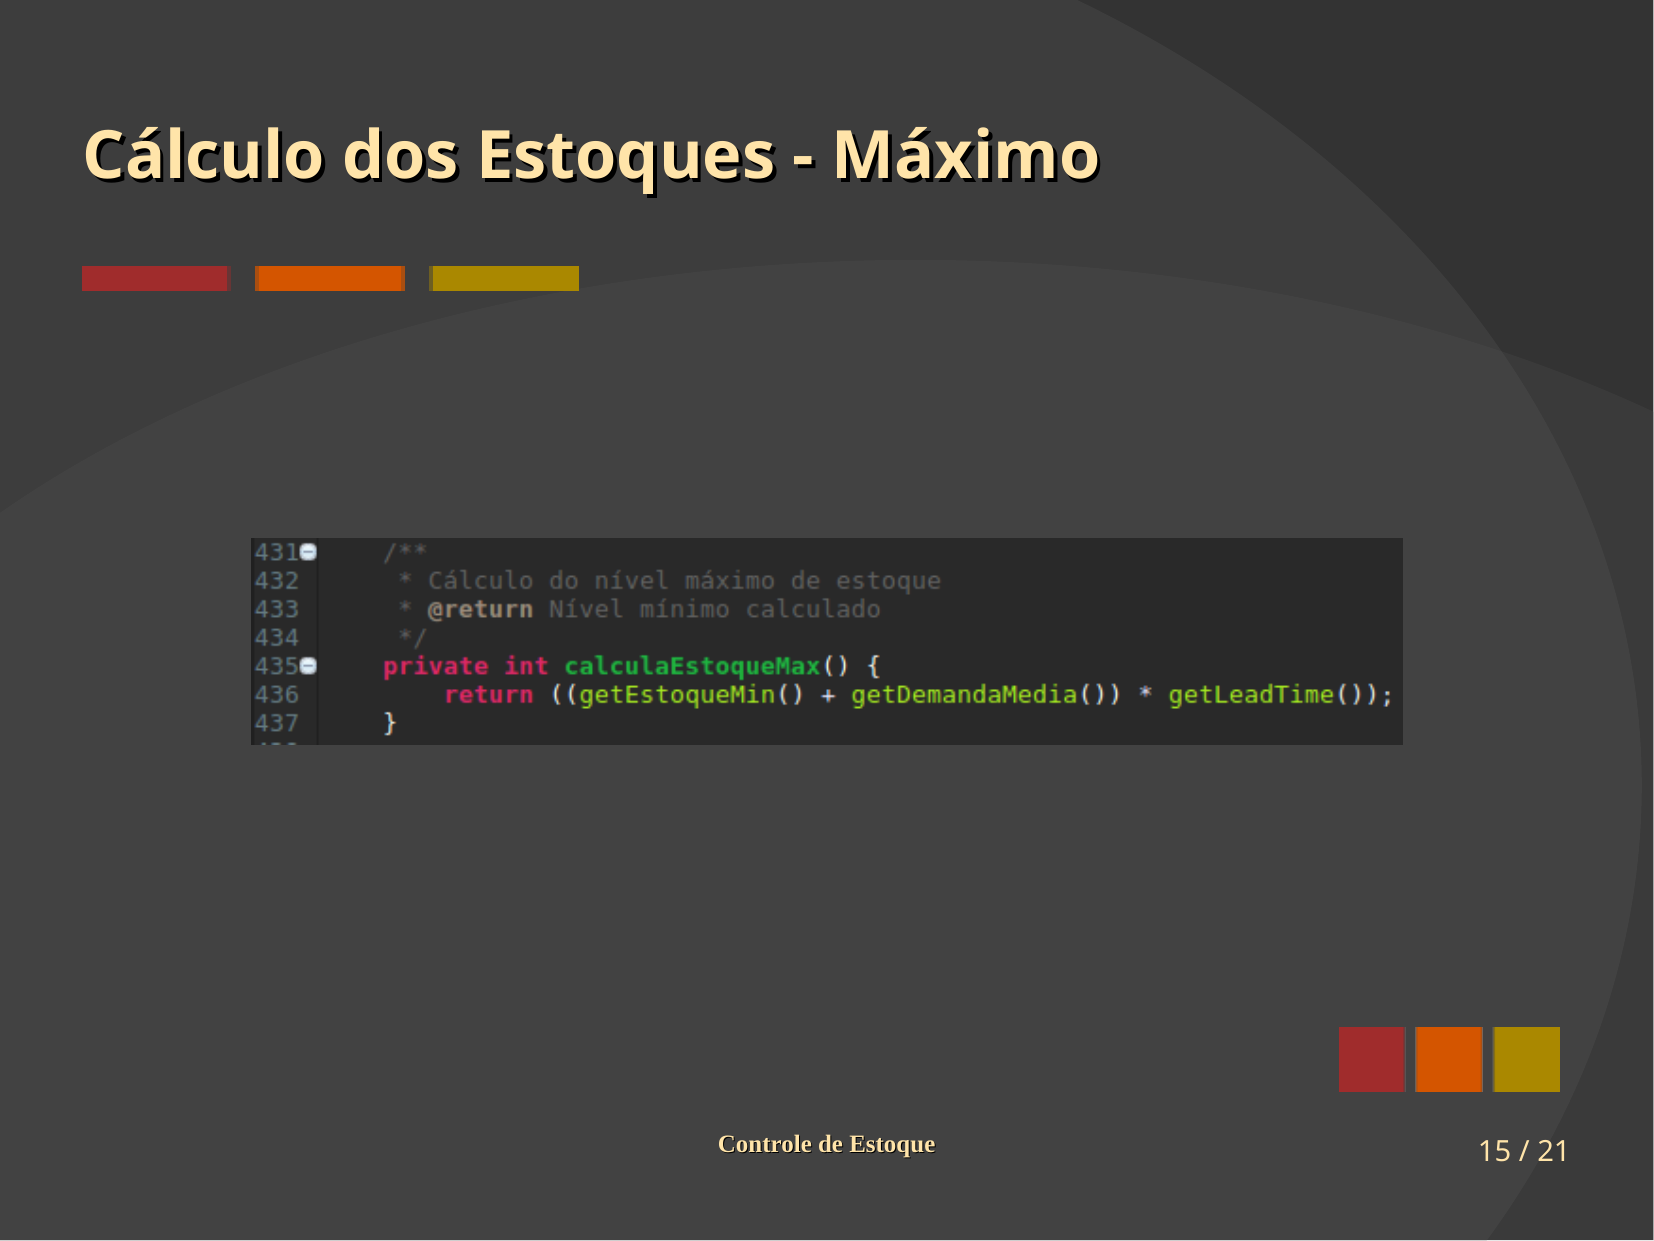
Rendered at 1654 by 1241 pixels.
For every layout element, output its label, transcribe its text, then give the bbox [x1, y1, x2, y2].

picture [82, 266, 579, 291]
title Cálculo dos Estoques - Máximo [82, 49, 1571, 257]
picture [1339, 1027, 1560, 1092]
picture [251, 538, 1403, 745]
